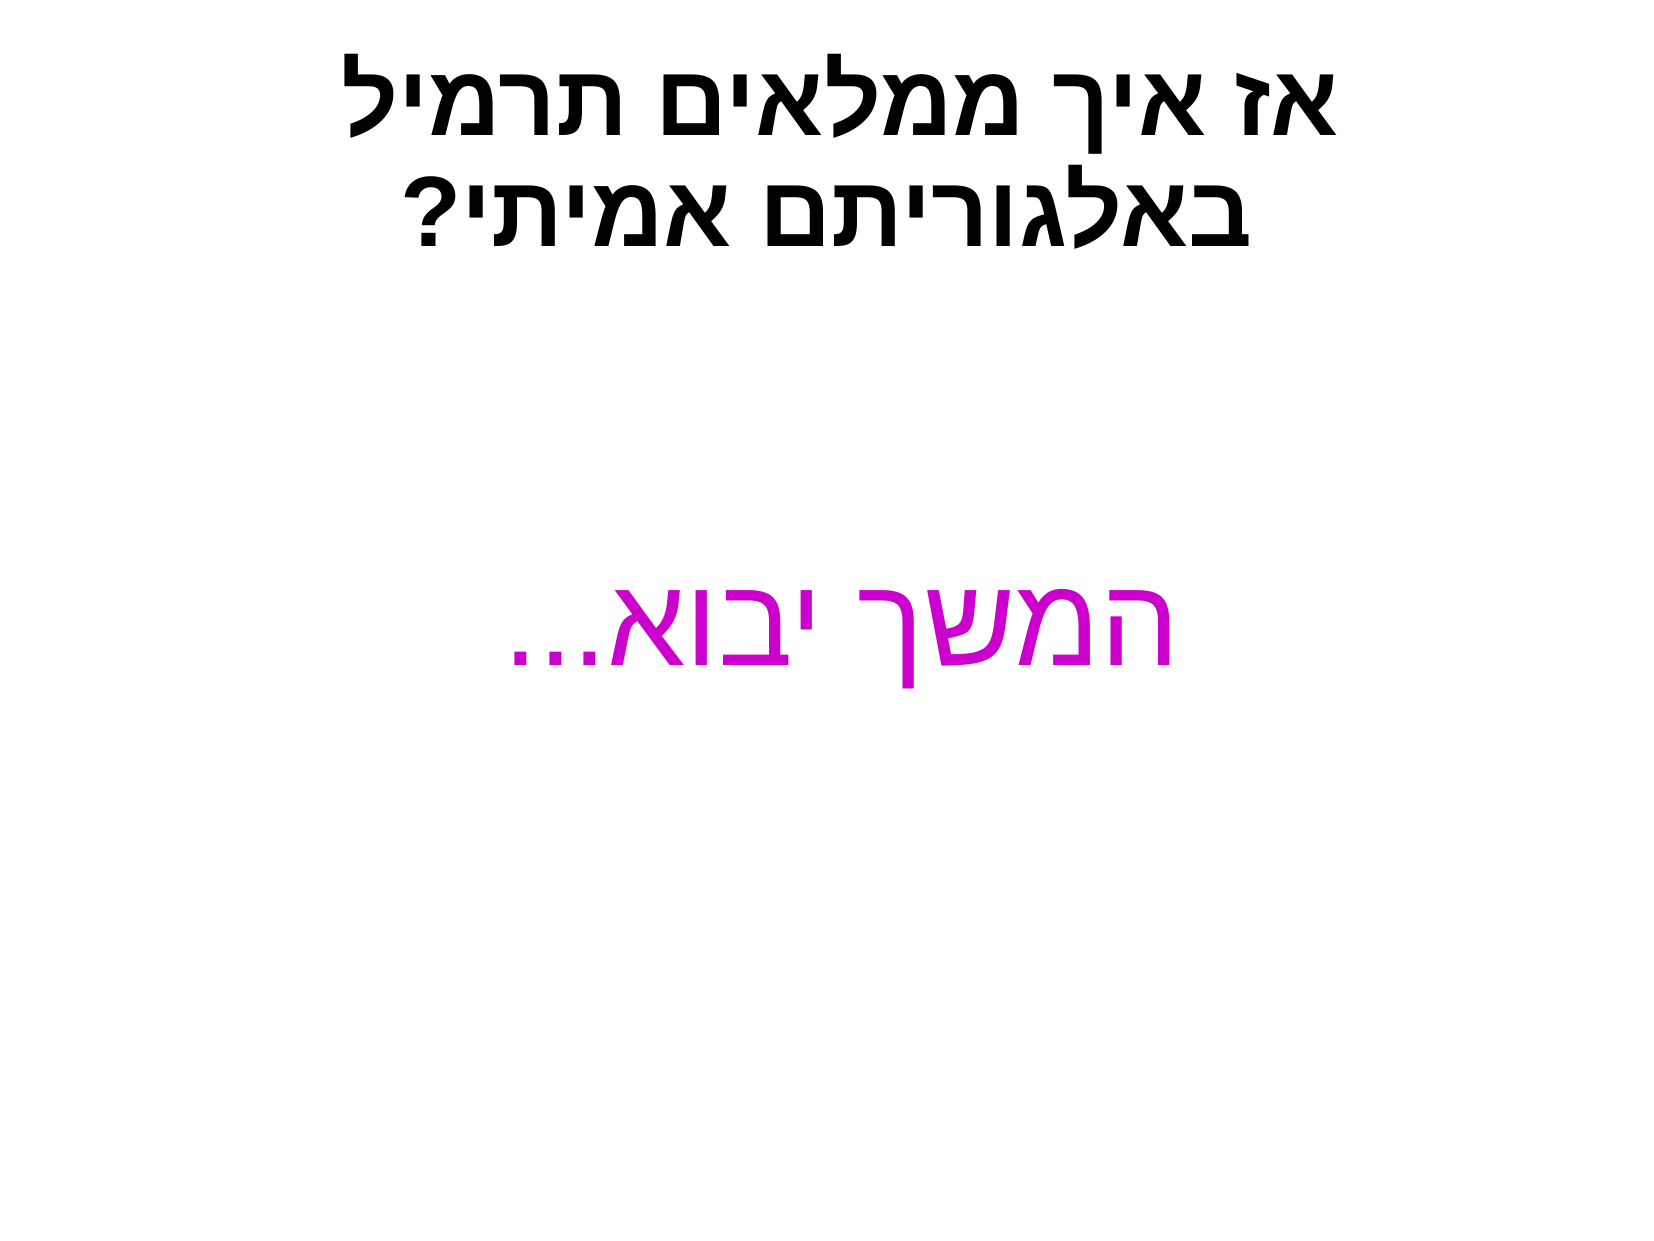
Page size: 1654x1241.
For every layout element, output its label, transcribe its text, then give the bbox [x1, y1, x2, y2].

text_box המשך יבוא... [30, 405, 1654, 1051]
title אז איך ממלאים תרמיל באלגוריתם אמיתי? [0, 0, 1654, 316]
